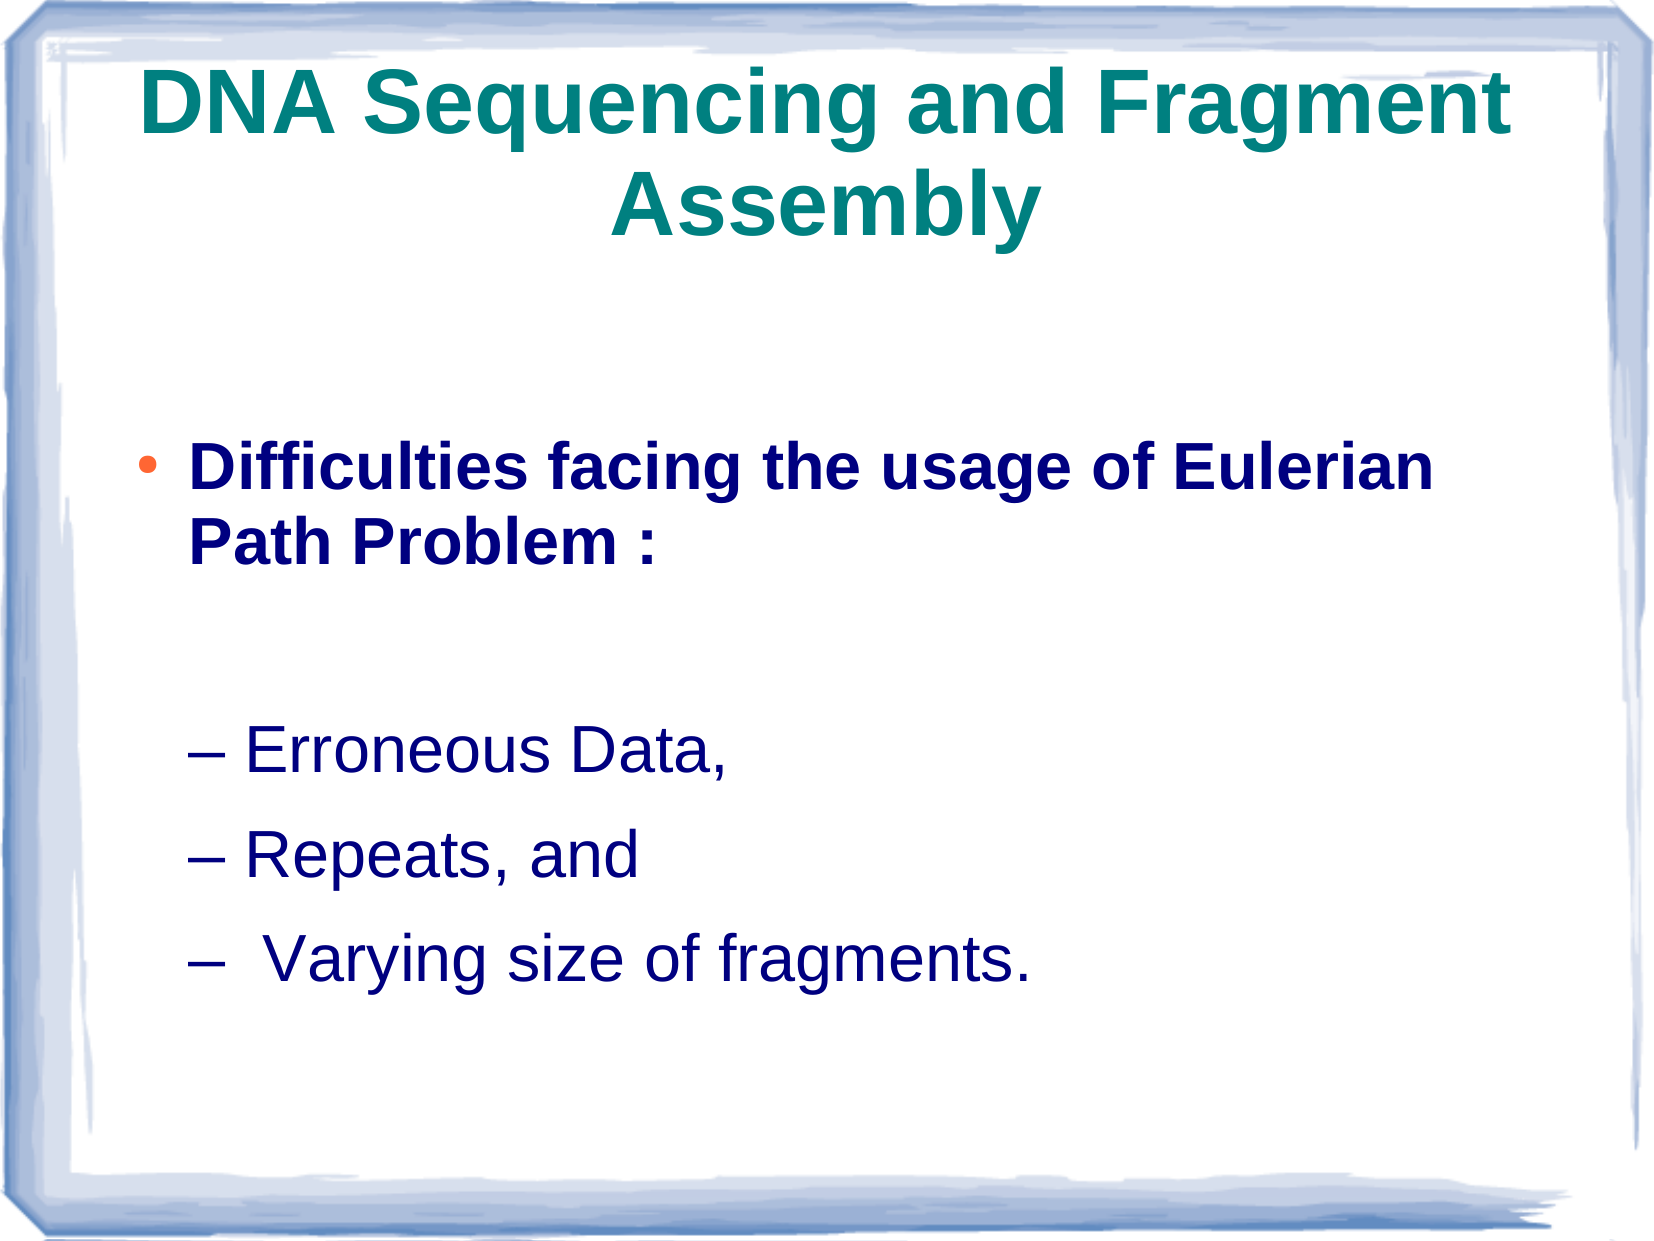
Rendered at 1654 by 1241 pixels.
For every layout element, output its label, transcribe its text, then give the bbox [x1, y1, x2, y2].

picture [0, 0, 1654, 1241]
list Difficulties facing the usage of Eulerian Path Problem : – Erroneous Data, – Repeats, and – Varying size of fragments. [118, 324, 1571, 1144]
title DNA Sequencing and Fragment Assembly [82, 49, 1571, 257]
